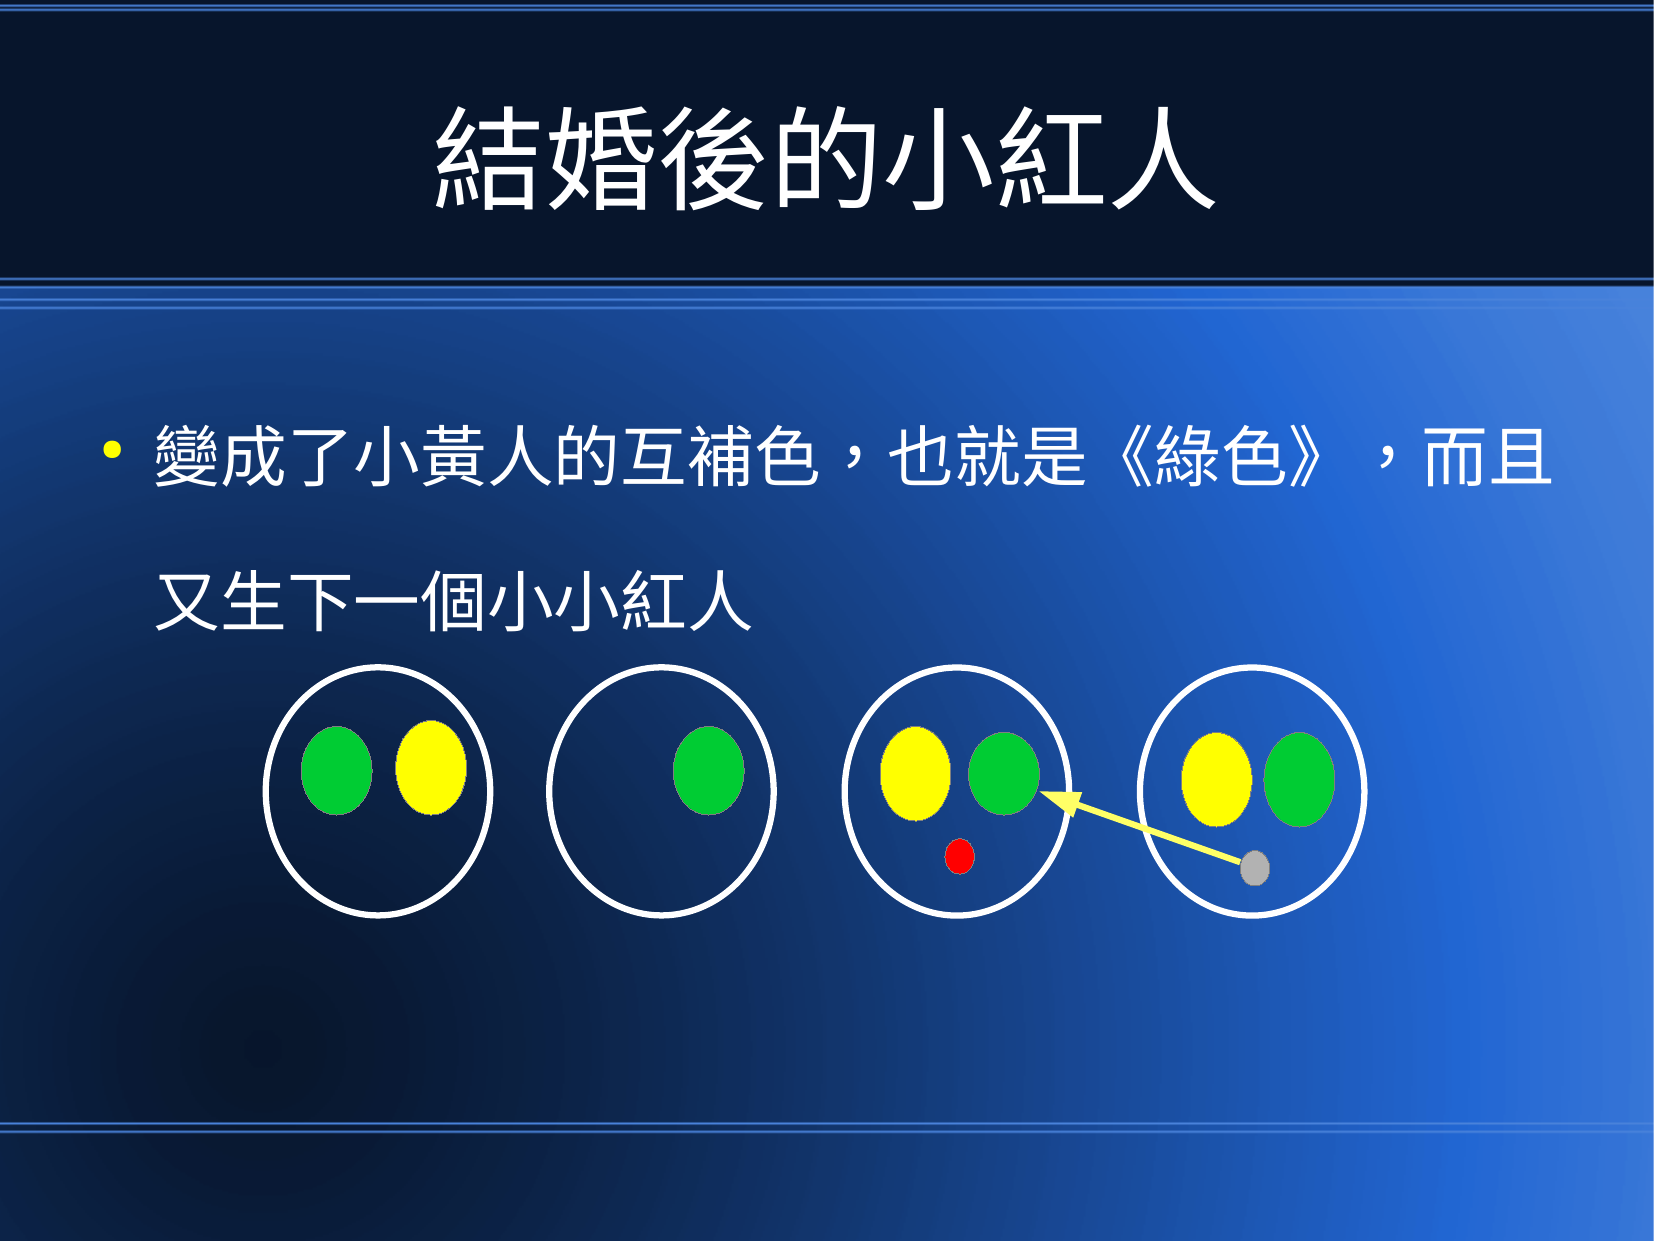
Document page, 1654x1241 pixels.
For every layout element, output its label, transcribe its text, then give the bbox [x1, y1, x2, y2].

text_box [1181, 732, 1253, 828]
title 結婚後的小紅人 [82, 49, 1571, 257]
text_box [395, 720, 467, 816]
text_box [1263, 732, 1335, 828]
text_box [880, 726, 951, 822]
text_box [673, 726, 745, 816]
list 變成了小黃人的互補色，也就是《綠色》，而且又生下一個小小紅人 [82, 355, 1571, 1241]
text_box [968, 732, 1040, 816]
text_box [301, 726, 373, 816]
text_box [1240, 850, 1270, 886]
picture [0, 0, 1654, 1241]
text_box [944, 838, 975, 875]
